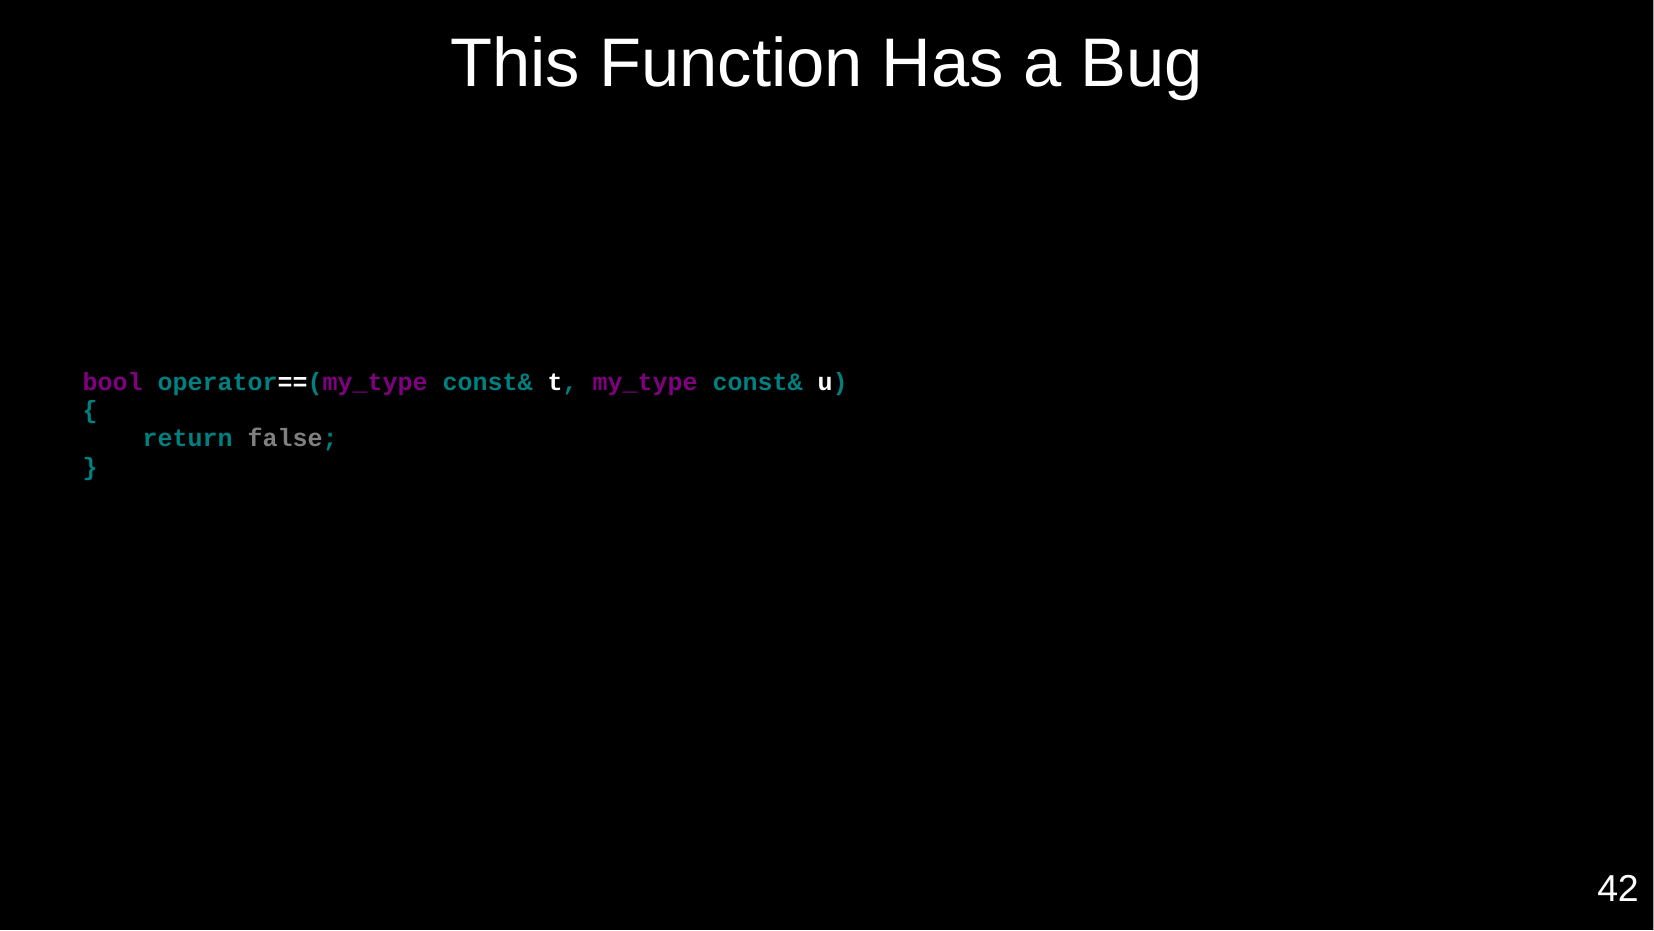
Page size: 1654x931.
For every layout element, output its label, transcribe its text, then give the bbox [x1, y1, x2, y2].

subtitle bool operator==(my_type const& t, my_type const& u) { return false; } [82, 132, 1571, 889]
text_box <number> [1024, 860, 1654, 931]
title This Function Has a Bug [82, 4, 1571, 121]
